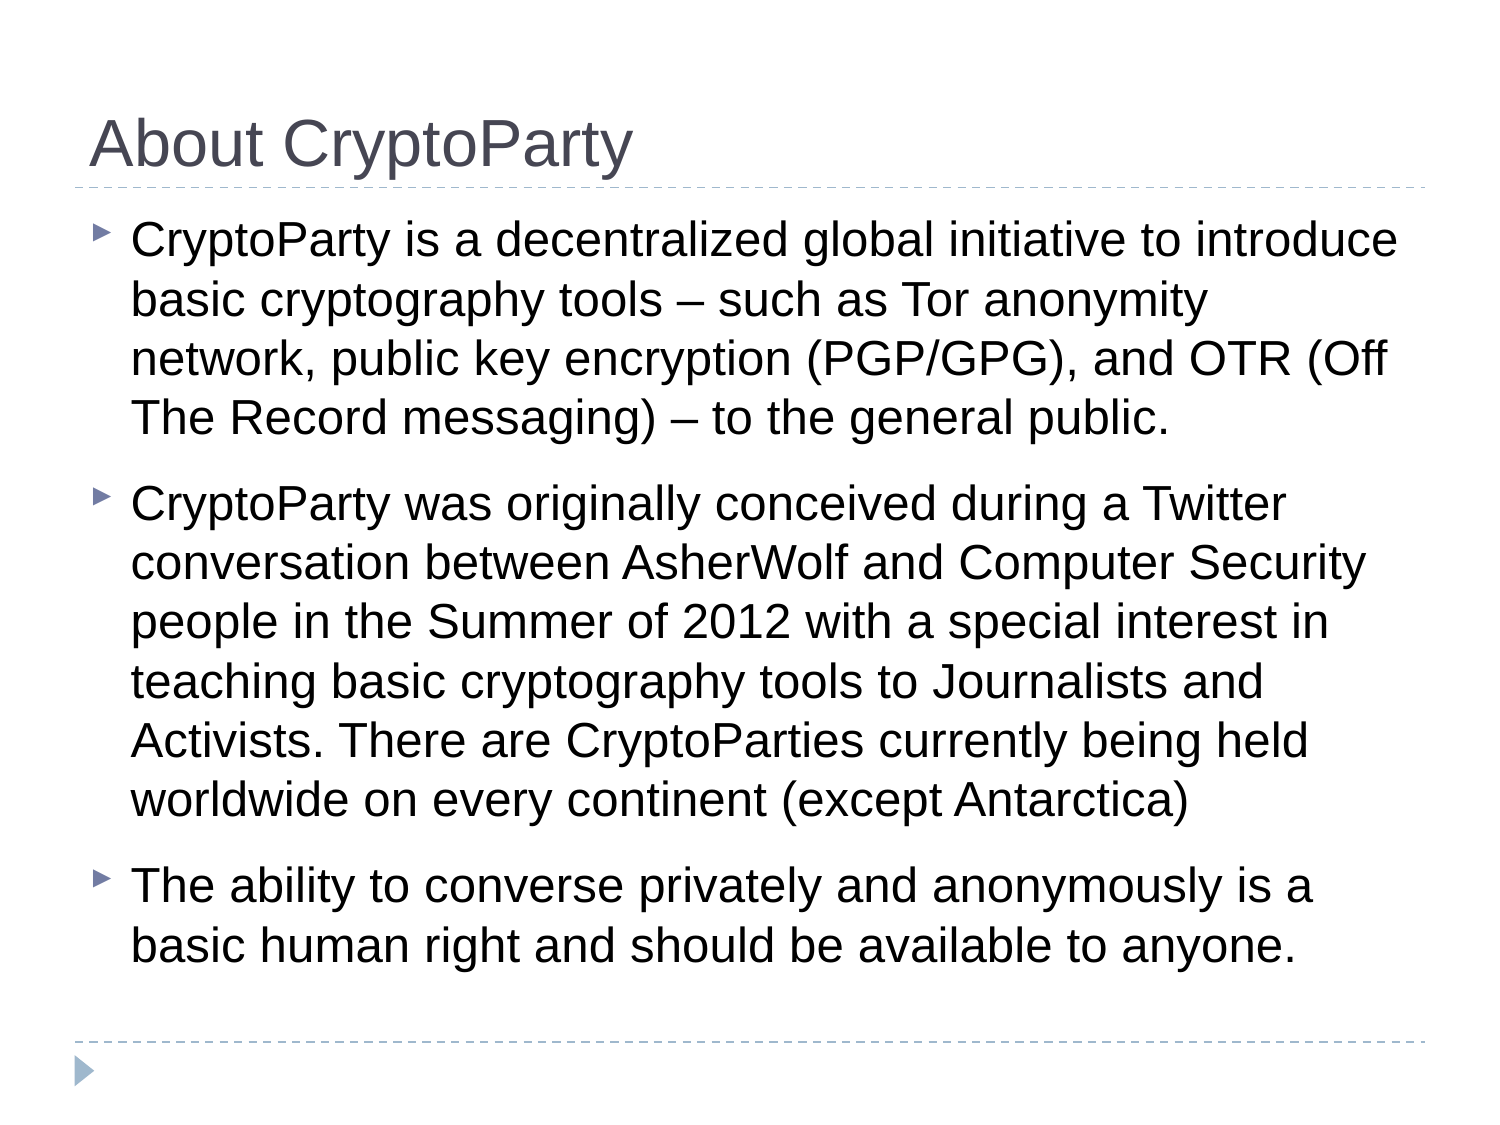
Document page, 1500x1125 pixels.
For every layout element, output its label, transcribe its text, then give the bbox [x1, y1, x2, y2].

list CryptoParty is a decentralized global initiative to introduce basic cryptography tools – such as Tor anonymity network, public key encryption (PGP/GPG), and OTR (Off The Record messaging) – to the general public. CryptoParty was originally conceived during a Twitter conversation between AsherWolf and Computer Security people in the Summer of 2012 with a special interest in teaching basic cryptography tools to Journalists and Activists. There are CryptoParties currently being held worldwide on every continent (except Antarctica) The ability to converse privately and anonymously is a basic human right and should be available to anyone. [75, 200, 1425, 1010]
title About CryptoParty [75, 24, 1425, 188]
